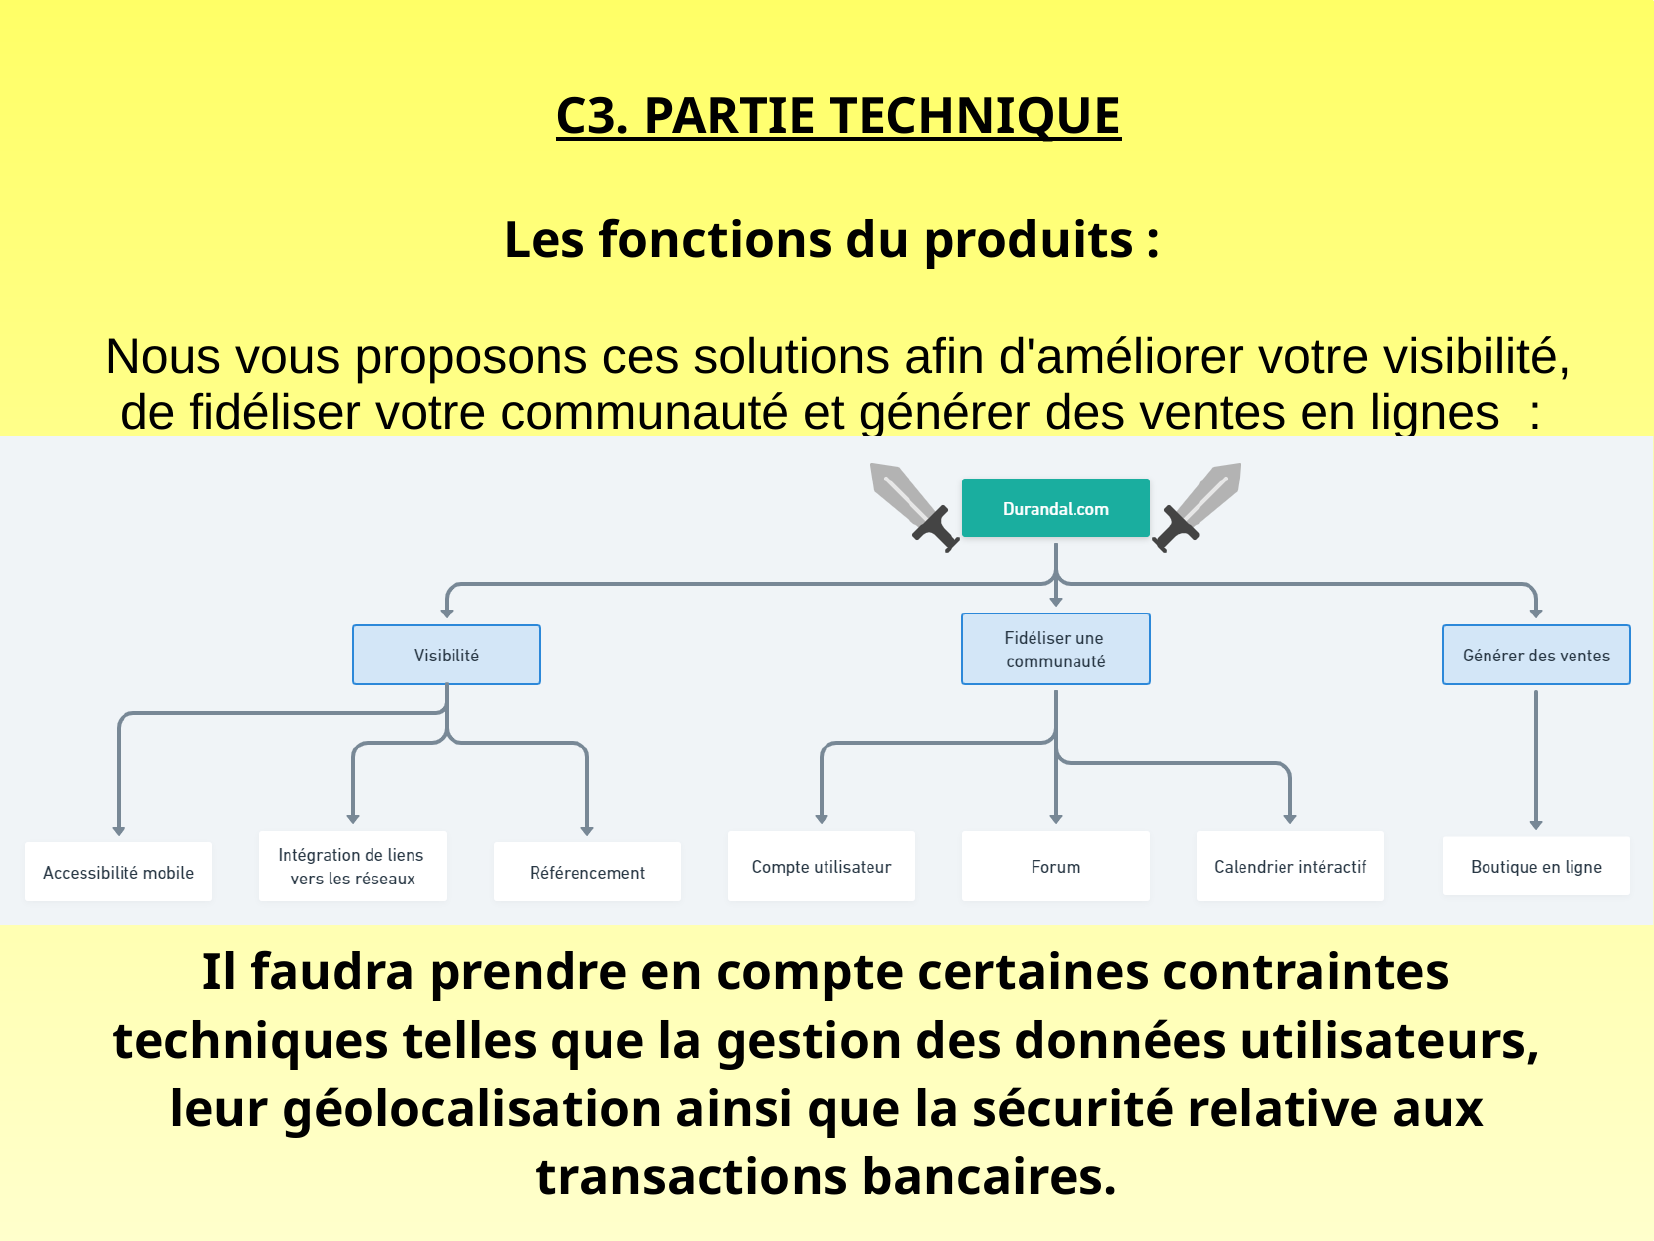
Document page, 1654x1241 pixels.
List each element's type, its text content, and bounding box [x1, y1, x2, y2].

text_box C3. PARTIE TECHNIQUE Les fonctions du produits : Nous vous proposons ces solutions afin d'améliorer votre visibilité, de fidéliser votre communauté et générer des ventes en lignes : [94, 82, 1583, 436]
picture [0, 436, 1654, 925]
subtitle Il faudra prendre en compte certaines contraintes techniques telles que la gestion des données utilisateurs, leur géolocalisation ainsi que la sécurité relative aux transactions bancaires. [82, 925, 1571, 1237]
